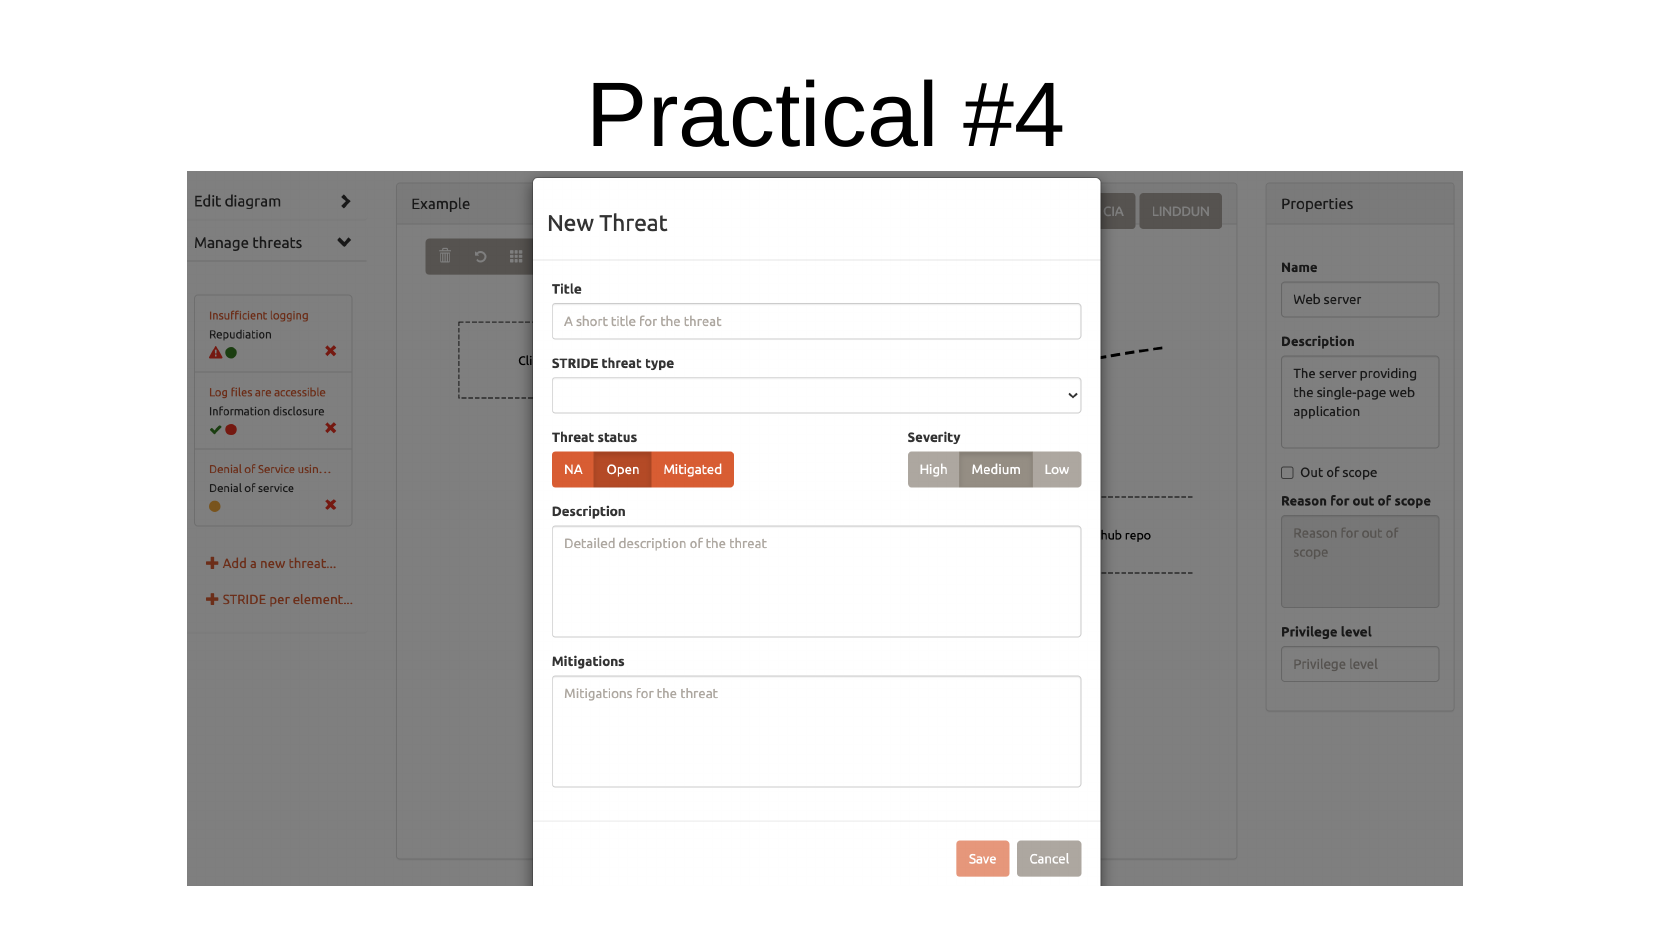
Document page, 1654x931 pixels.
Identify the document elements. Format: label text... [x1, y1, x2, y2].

picture [187, 171, 1463, 886]
title Practical #4 [82, 37, 1571, 193]
